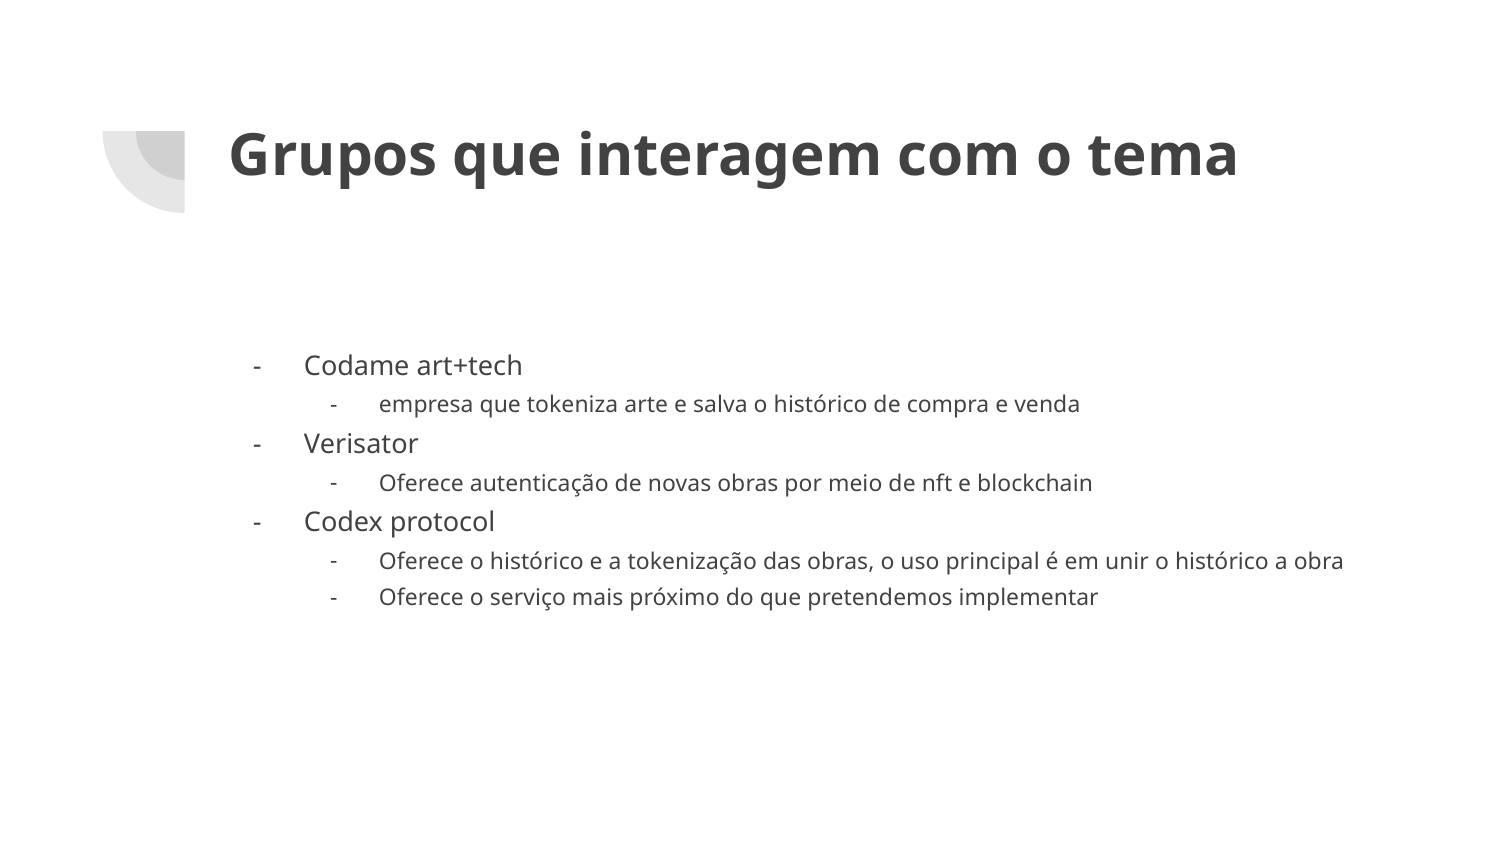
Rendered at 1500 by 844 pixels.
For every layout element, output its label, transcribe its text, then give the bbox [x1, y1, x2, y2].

list Codame art+tech empresa que tokeniza arte e salva o histórico de compra e venda Verisator Oferece autenticação de novas obras por meio de nft e blockchain Codex protocol Oferece o histórico e a tokenização das obras, o uso principal é em unir o histórico a obra Oferece o serviço mais próximo do que pretendemos implementar [213, 326, 1368, 744]
title Grupos que interagem com o tema [213, 98, 1368, 263]
